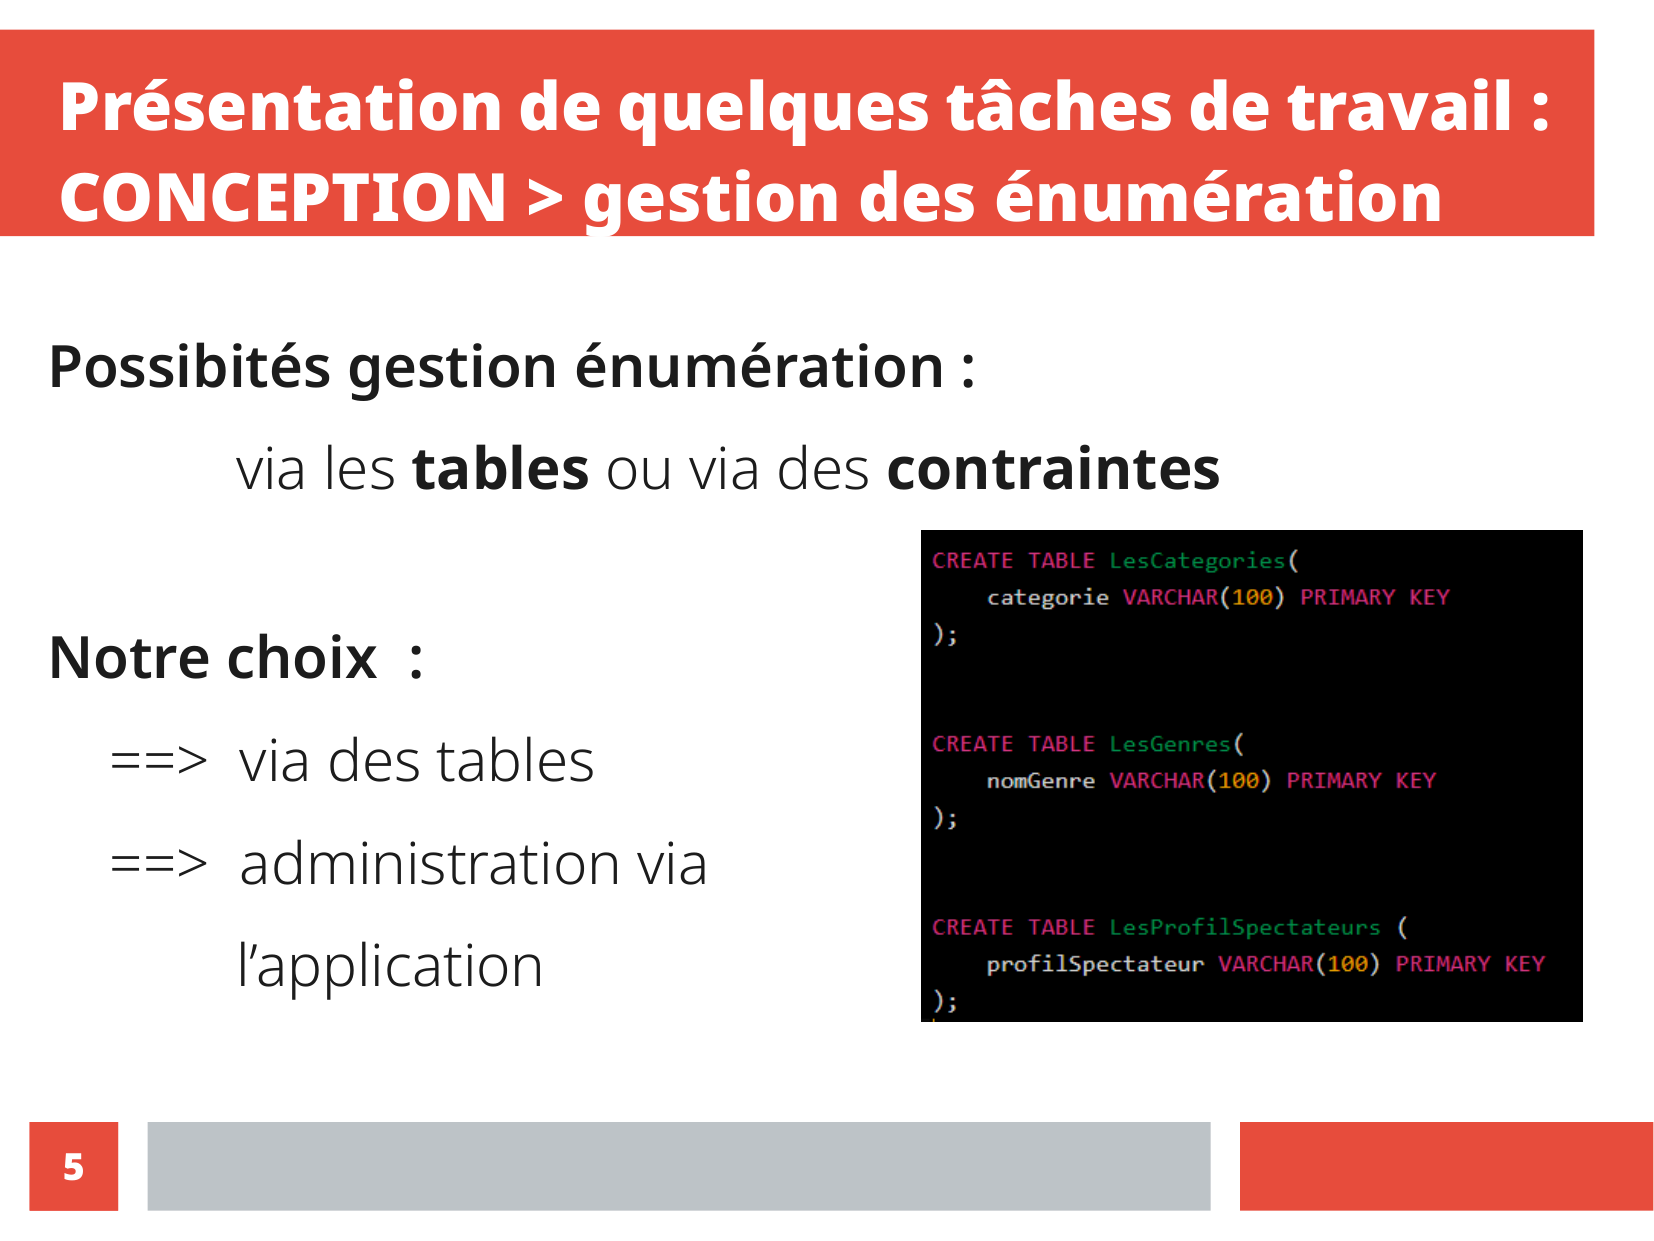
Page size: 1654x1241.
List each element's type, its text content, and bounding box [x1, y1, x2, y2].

picture [921, 530, 1583, 1022]
list Possibités gestion énumération : via les tables ou via des contraintes Notre choix : ==> via des tables ==> administration via l’application [47, 324, 1554, 1093]
title Présentation de quelques tâches de travail : CONCEPTION > gestion des énumération [59, 59, 1595, 207]
